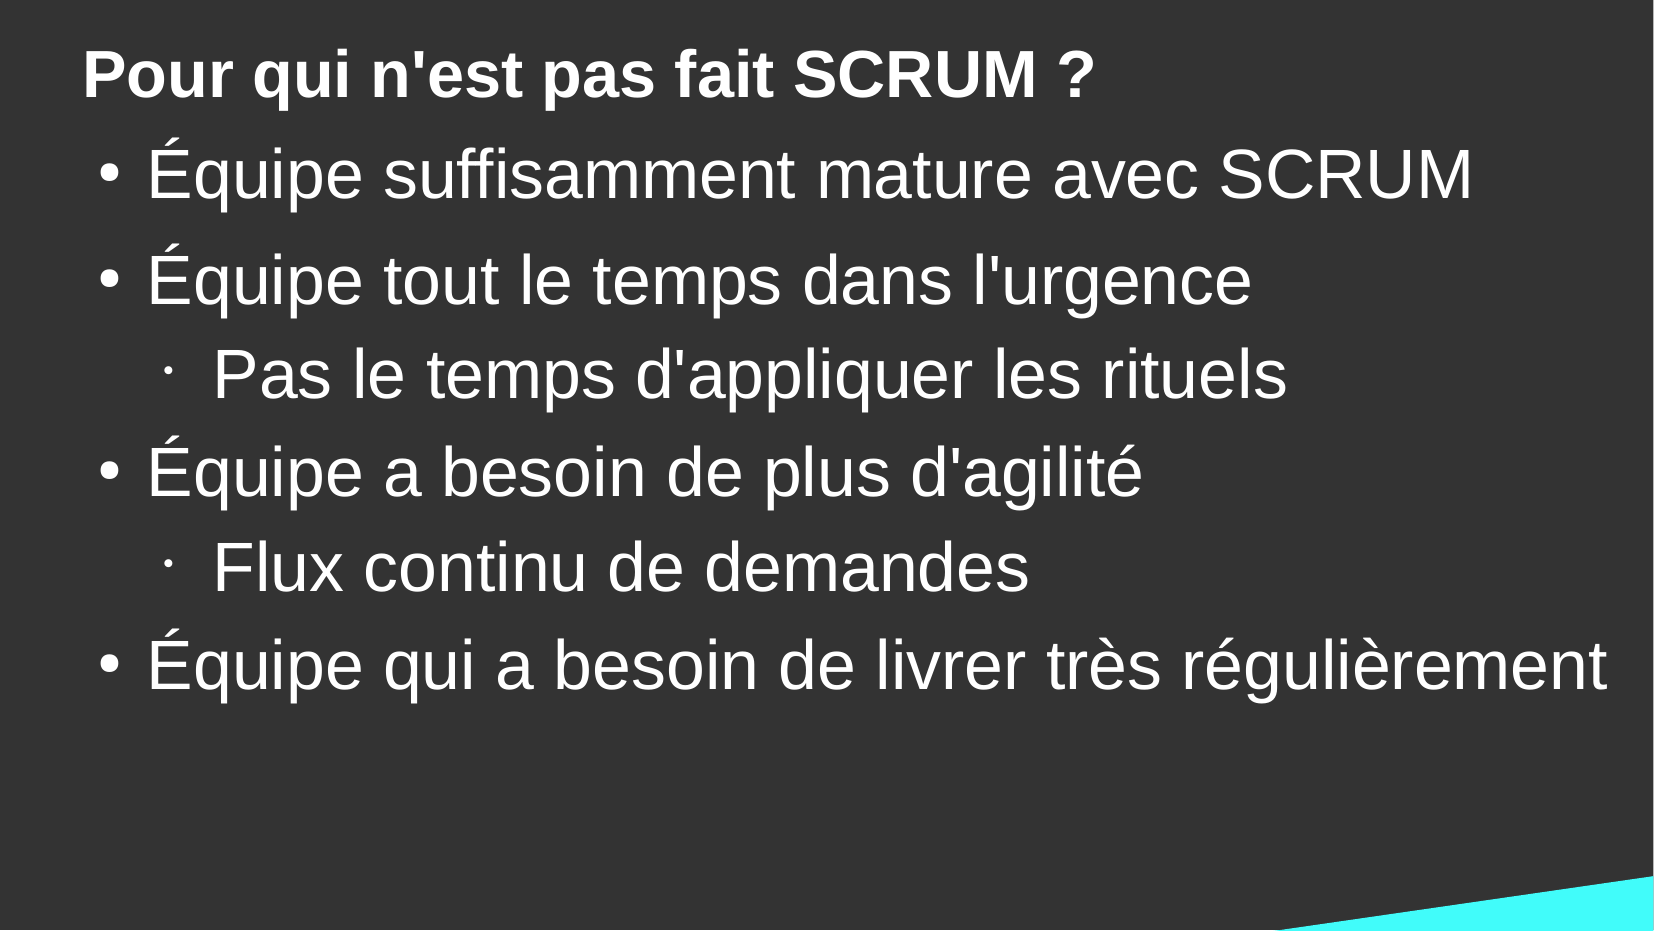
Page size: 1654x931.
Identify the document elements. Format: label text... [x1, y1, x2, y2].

text_box [1273, 876, 1654, 931]
title Pour qui n'est pas fait SCRUM ? [82, 37, 1571, 122]
list Équipe suffisamment mature avec SCRUM Équipe tout le temps dans l'urgence Pas le temps d'appliquer les rituels Équipe a besoin de plus d'agilité Flux continu de demandes Équipe qui a besoin de livrer très régulièrement [80, 135, 1620, 777]
